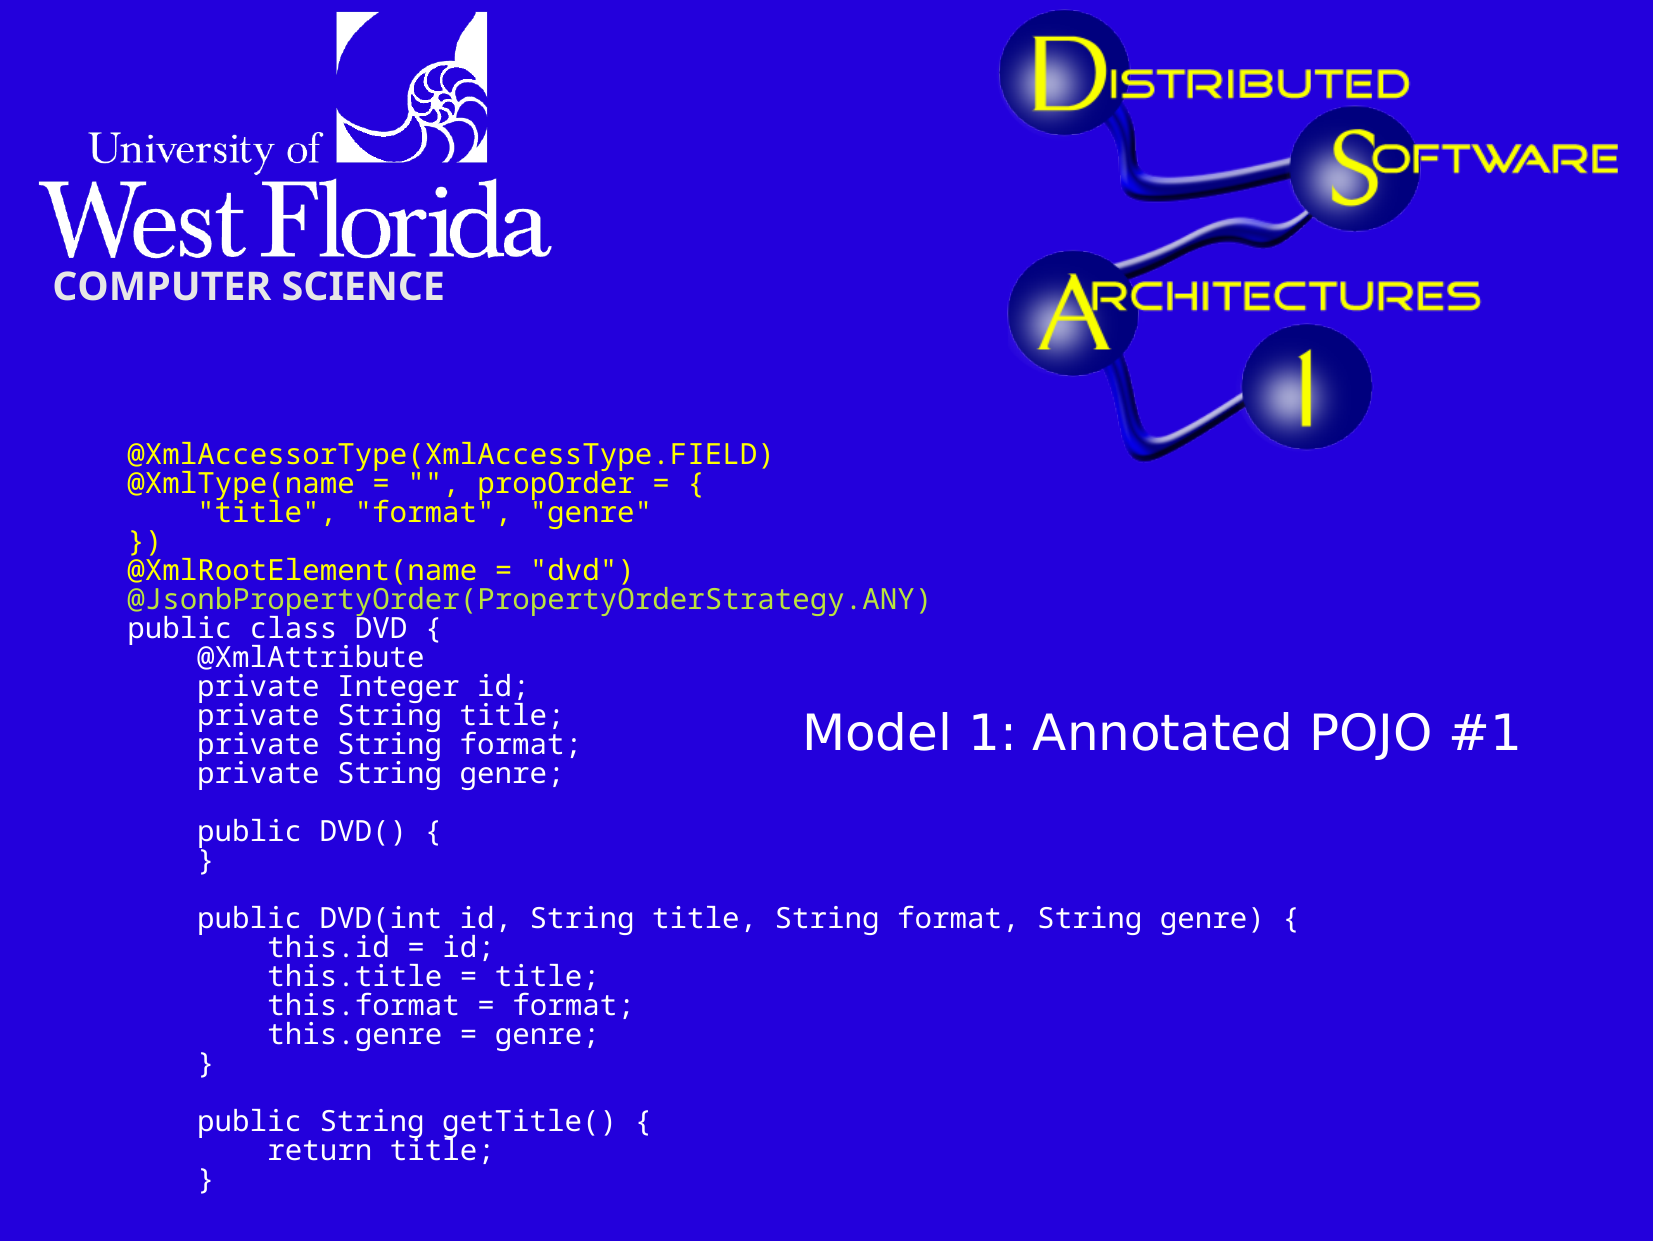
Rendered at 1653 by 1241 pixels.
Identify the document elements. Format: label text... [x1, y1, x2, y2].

picture [910, 0, 1653, 506]
text_box Model 1: Annotated POJO #1 [787, 698, 1538, 826]
text_box @XmlAccessorType(XmlAccessType.FIELD) @XmlType(name = "", propOrder = { "title", "format", "genre" }) @XmlRootElement(name = "dvd") @JsonbPropertyOrder(PropertyOrderStrategy.ANY) public class DVD { @XmlAttribute private Integer id; private String title; private String format; private String genre; public DVD() { } public DVD(int id, String title, String format, String genre) { this.id = id; this.title = title; this.format = format; this.genre = genre; } public String getTitle() { return title; } [112, 434, 1426, 976]
picture [37, 0, 559, 262]
text_box COMPUTER SCIENCE [37, 262, 563, 316]
